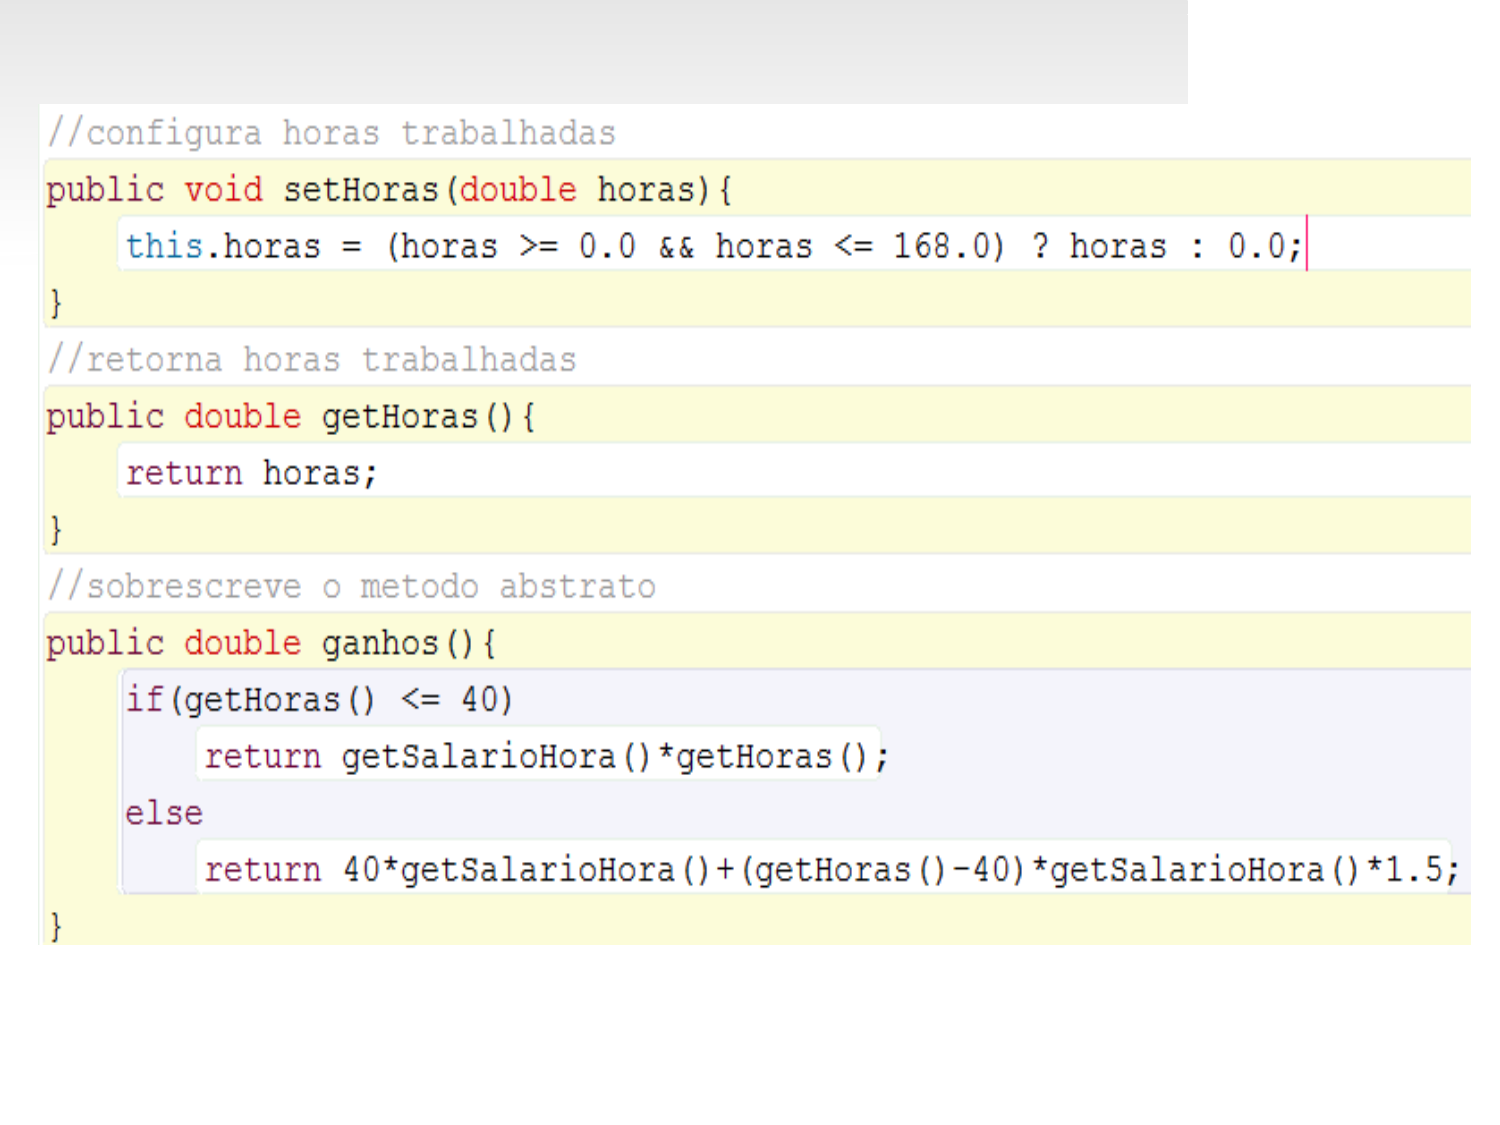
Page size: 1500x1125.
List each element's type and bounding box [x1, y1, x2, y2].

picture [38, 104, 1471, 946]
